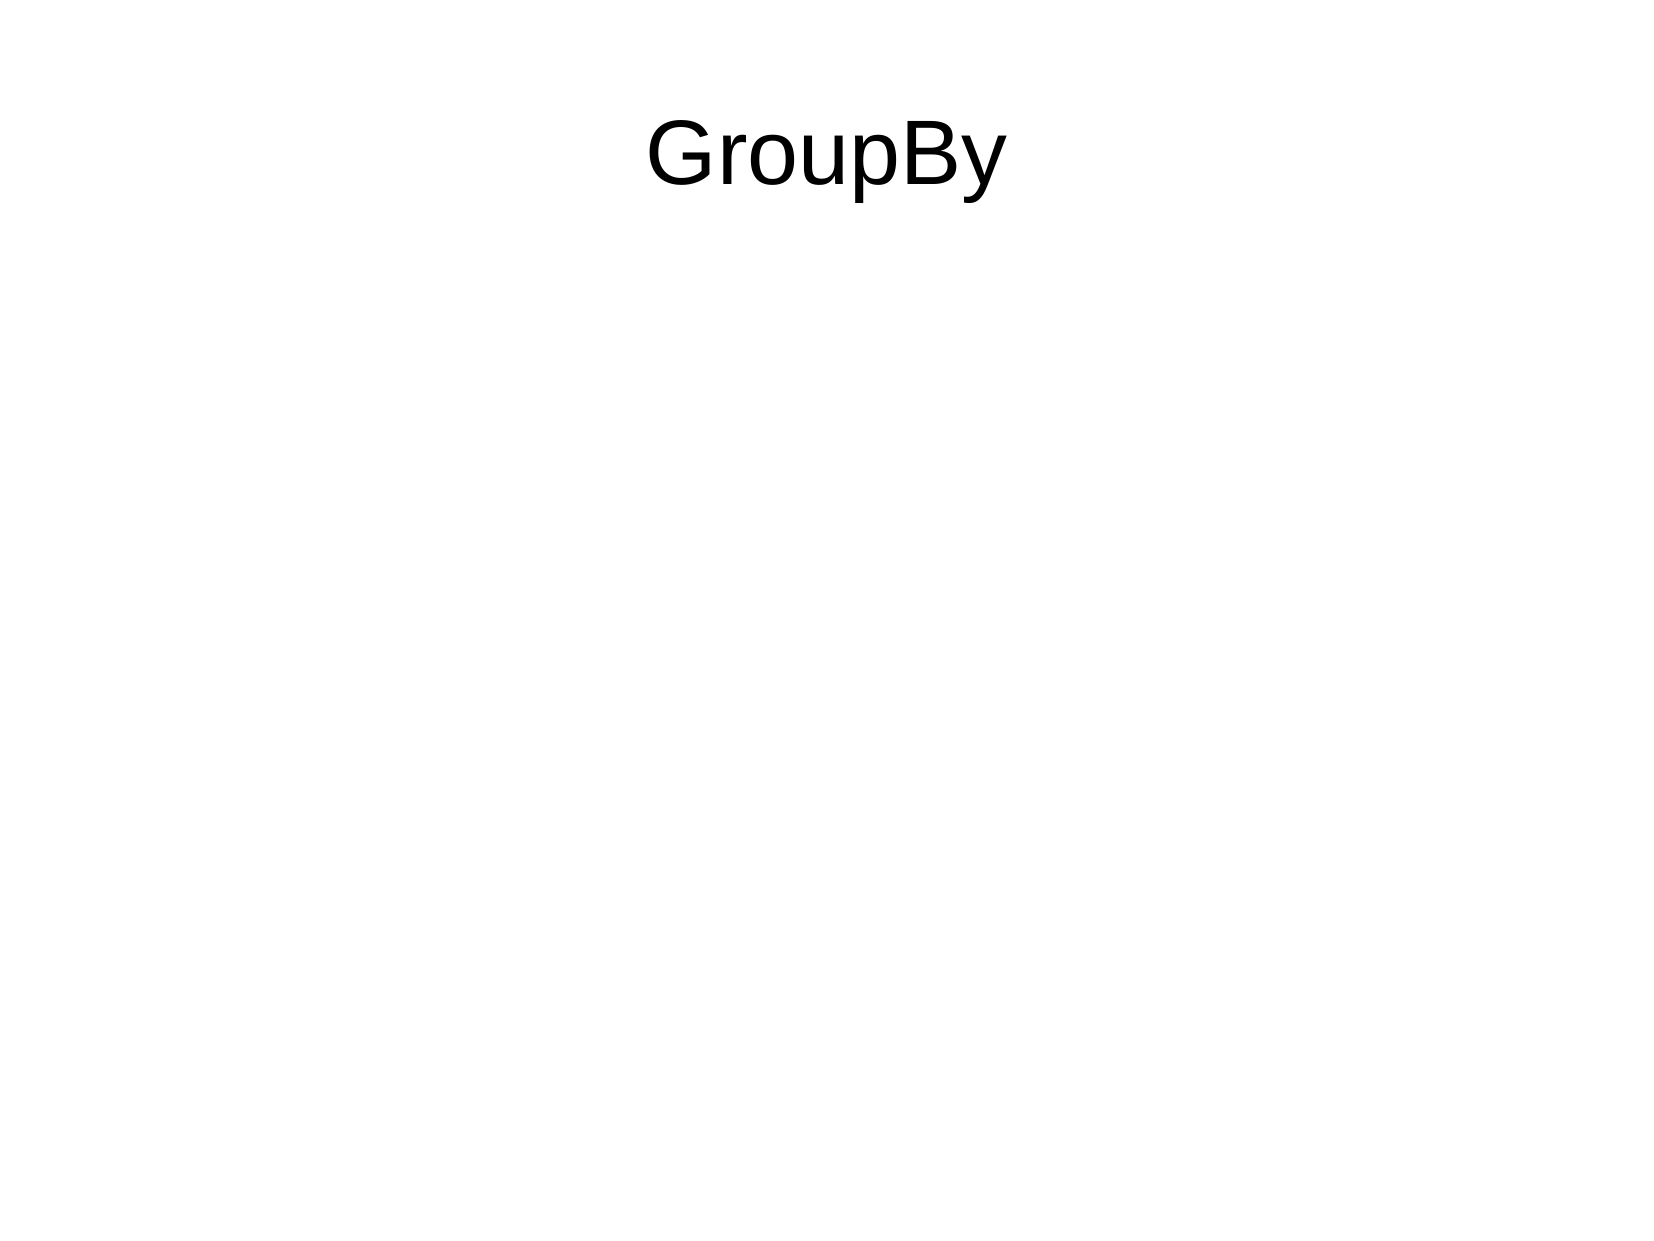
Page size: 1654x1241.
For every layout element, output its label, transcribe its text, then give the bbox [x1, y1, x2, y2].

title GroupBy [82, 49, 1571, 257]
